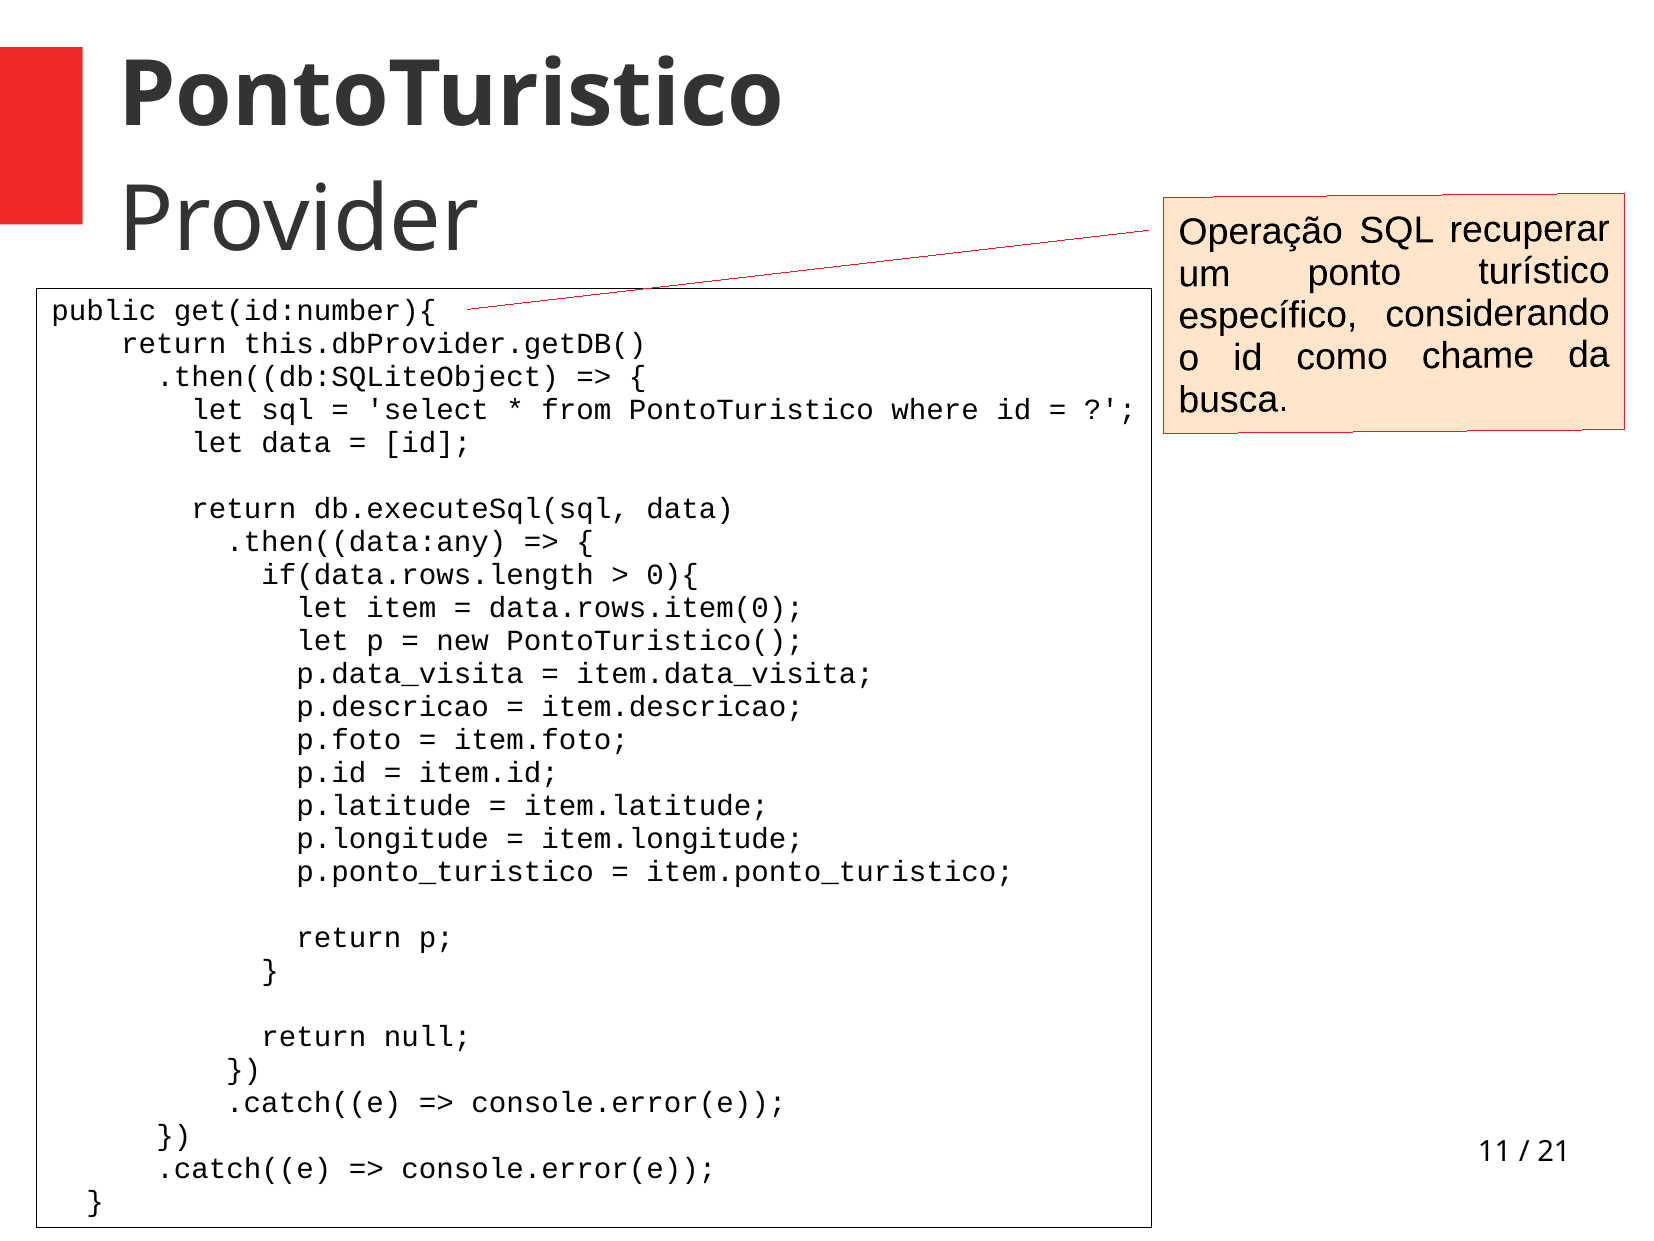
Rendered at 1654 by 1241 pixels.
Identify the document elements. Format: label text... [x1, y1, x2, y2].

text_box Operação SQL recuperar um ponto turístico específico, considerando o id como chame da busca. [1163, 193, 1625, 434]
title PontoTuristico Provider [118, 45, 1571, 260]
text_box public get(id:number){ return this.dbProvider.getDB() .then((db:SQLiteObject) => { let sql = 'select * from PontoTuristico where id = ?'; let data = [id]; return db.executeSql(sql, data) .then((data:any) => { if(data.rows.length > 0){ let item = data.rows.item(0); let p = new PontoTuristico(); p.data_visita = item.data_visita; p.descricao = item.descricao; p.foto = item.foto; p.id = item.id; p.latitude = item.latitude; p.longitude = item.longitude; p.ponto_turistico = item.ponto_turistico; return p; } return null; }) .catch((e) => console.error(e)); }) .catch((e) => console.error(e)); } [36, 288, 1152, 1228]
